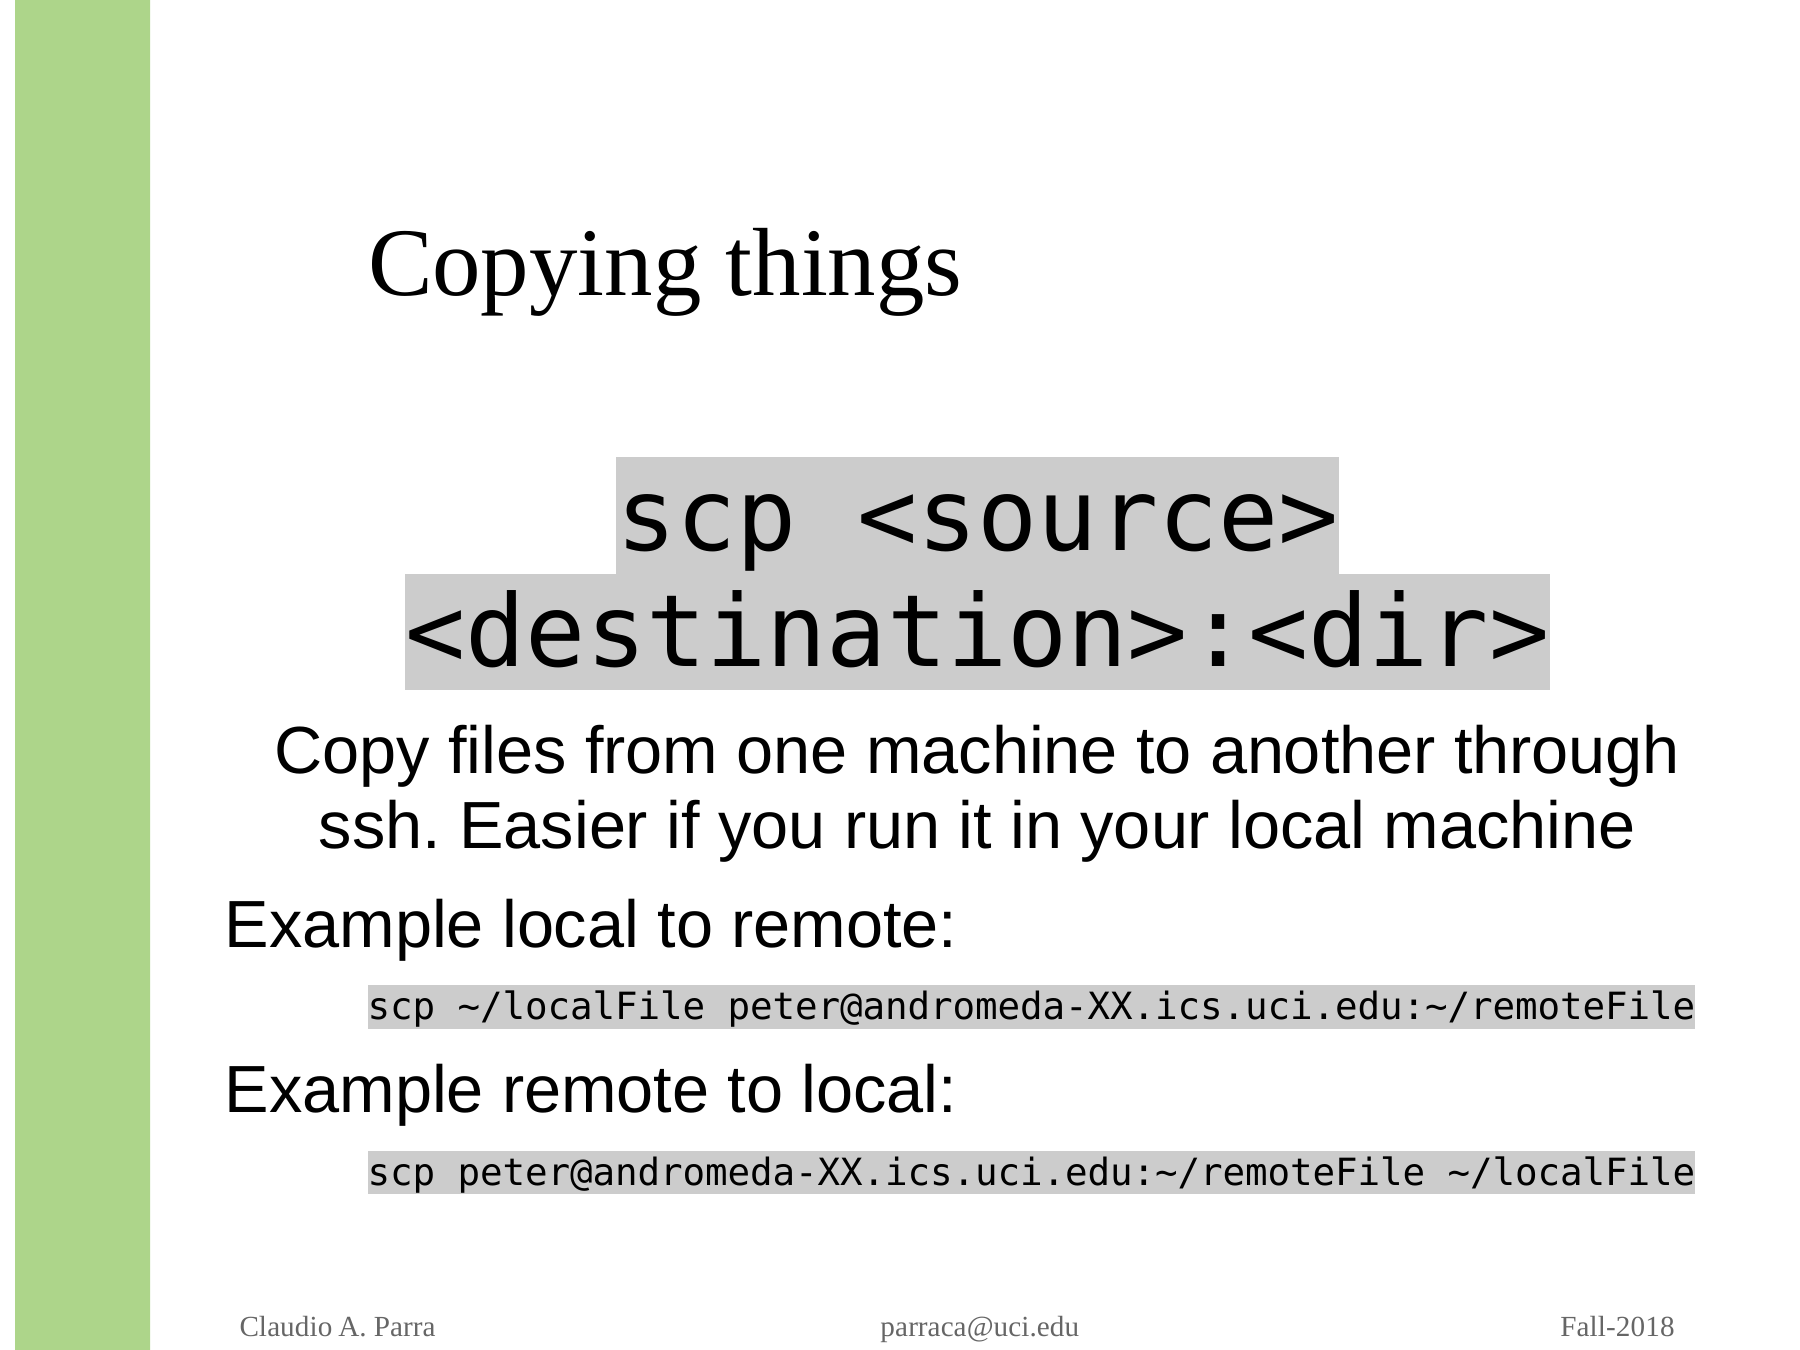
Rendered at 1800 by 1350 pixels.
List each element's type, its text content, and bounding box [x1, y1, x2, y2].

text_box scp <source> <destination>:<dir> Copy files from one machine to another through ssh. Easier if you run it in your local machine Example local to remote: scp ~/localFile peter@andromeda-XX.ics.uci.edu:~/remoteFile Example remote to local: scp peter@andromeda-XX.ics.uci.edu:~/remoteFile ~/localFile [210, 449, 1711, 1350]
subtitle Copying things [368, 101, 1576, 424]
